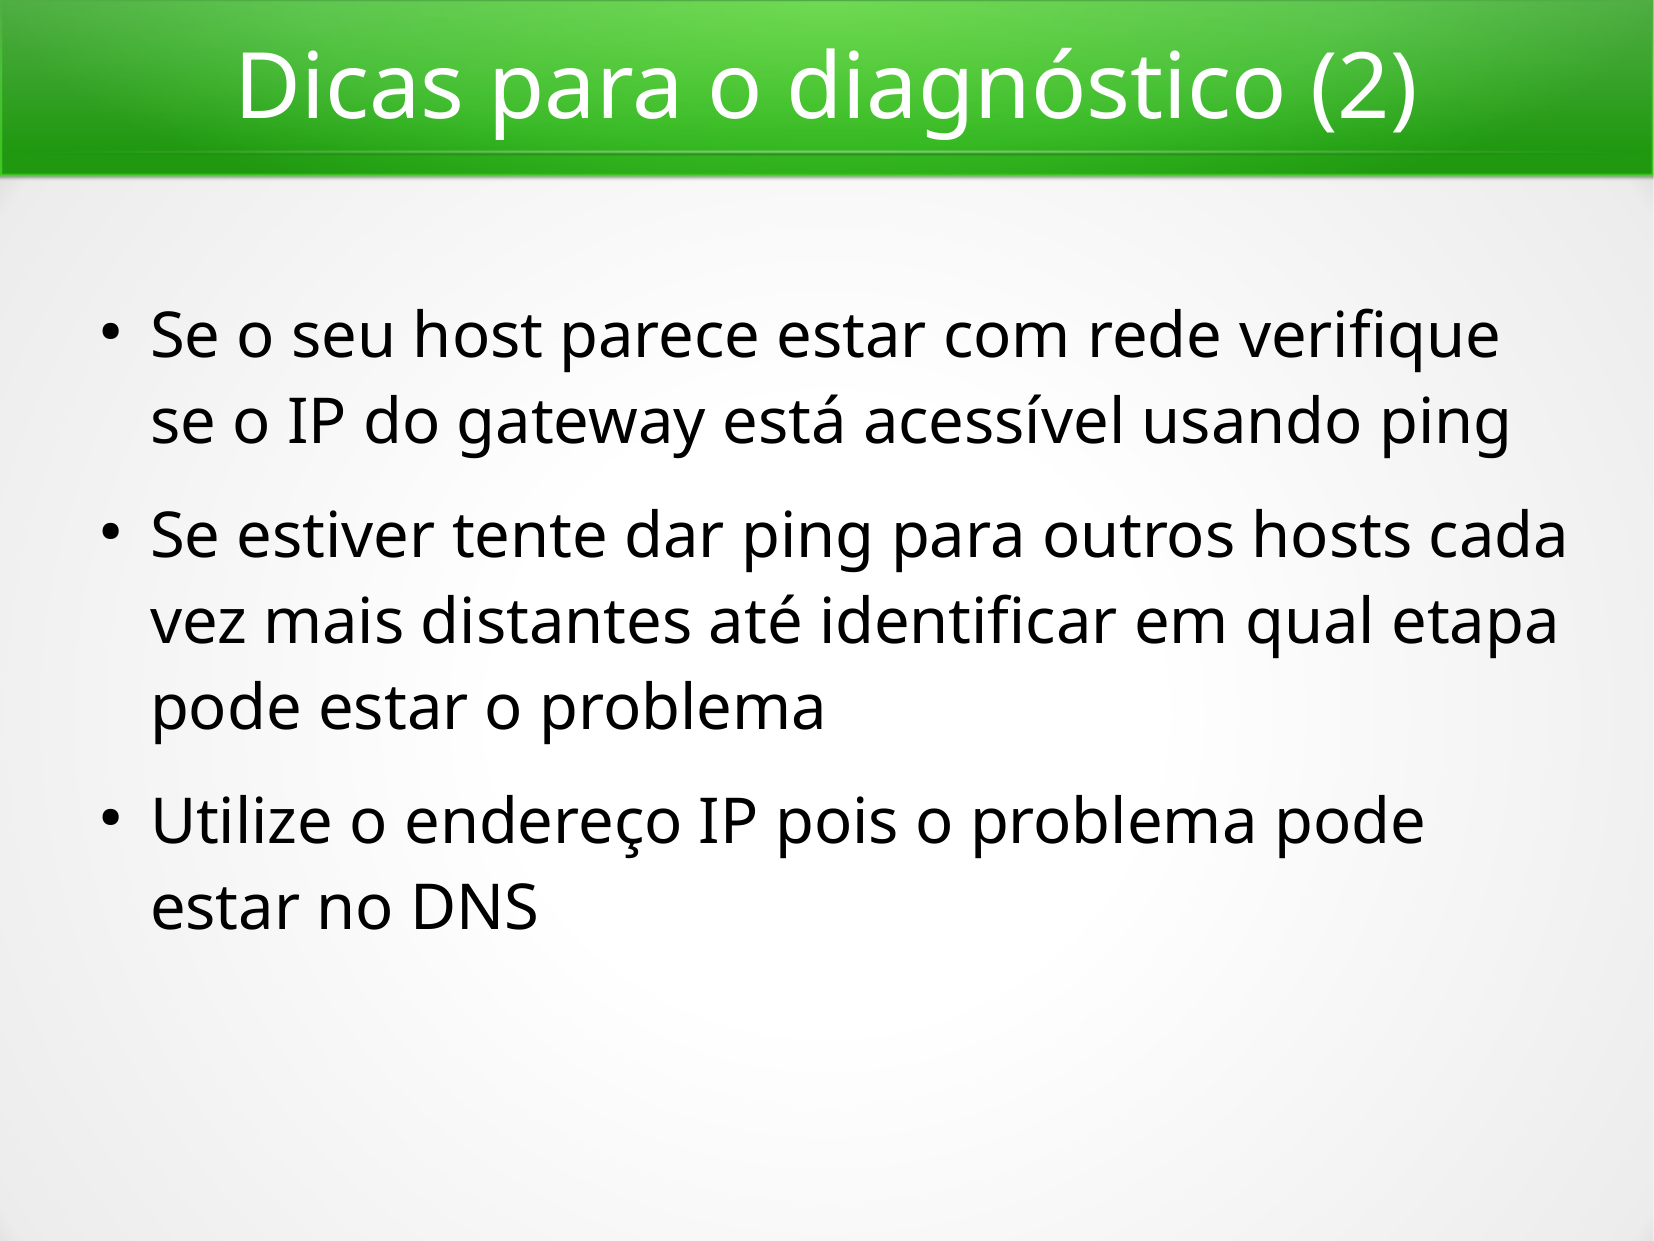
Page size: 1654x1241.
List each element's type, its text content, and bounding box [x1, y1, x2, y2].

picture [0, 0, 1654, 1241]
list Se o seu host parece estar com rede verifique se o IP do gateway está acessível usando ping Se estiver tente dar ping para outros hosts cada vez mais distantes até identificar em qual etapa pode estar o problema Utilize o endereço IP pois o problema pode estar no DNS [82, 290, 1571, 1010]
title Dicas para o diagnóstico (2) [82, 11, 1571, 154]
